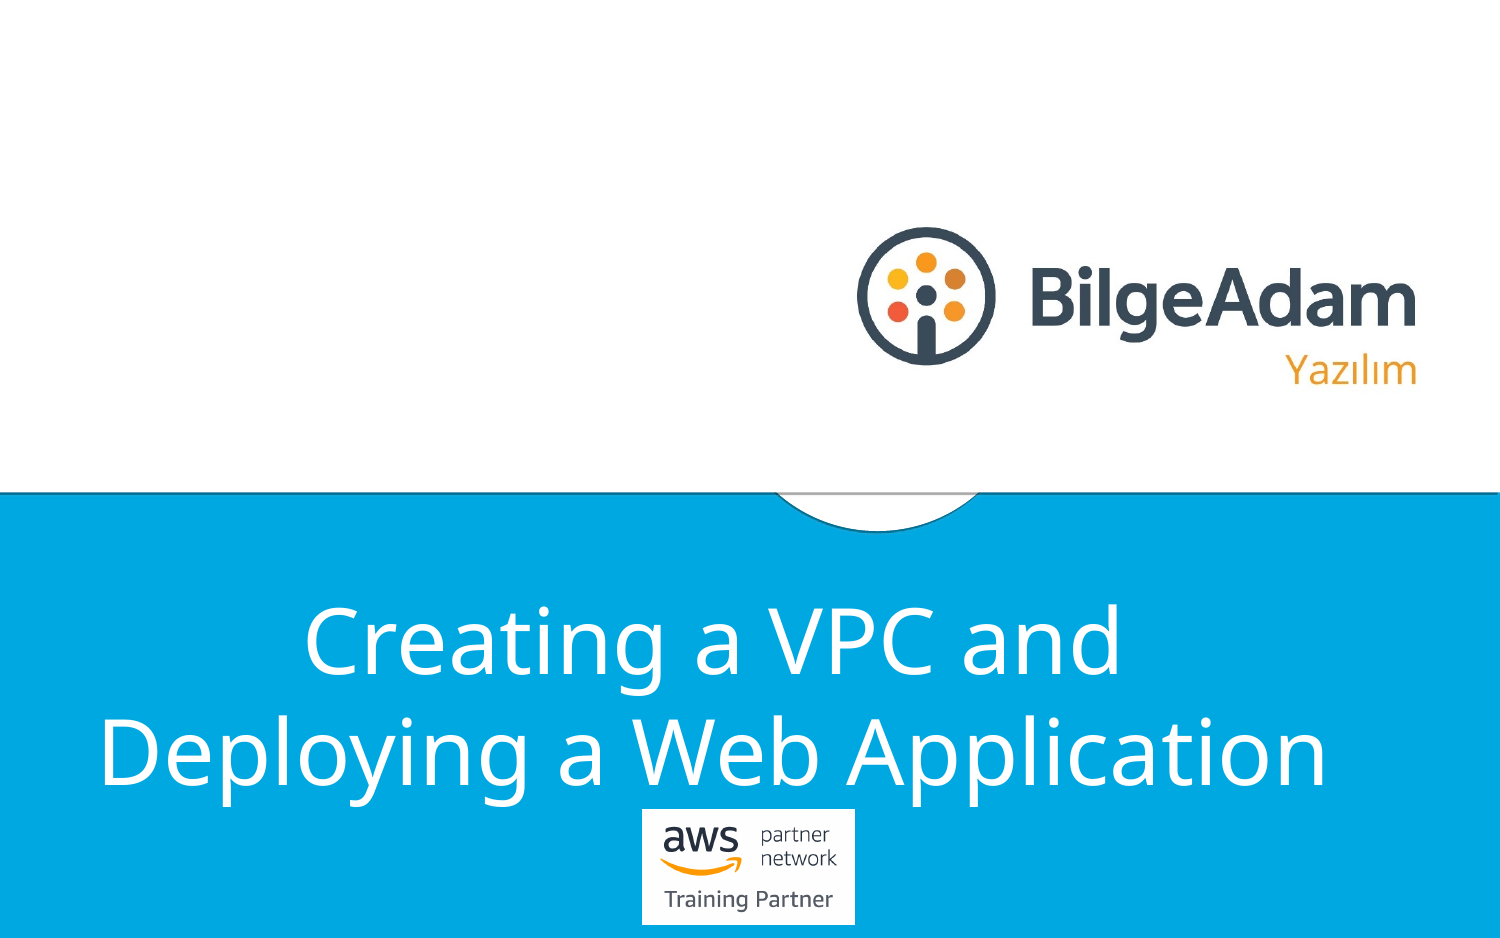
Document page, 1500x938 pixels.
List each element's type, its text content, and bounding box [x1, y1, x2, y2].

picture [820, 119, 1452, 492]
title Creating a VPC and Deploying a Web Application [76, 539, 1352, 847]
picture [643, 810, 854, 924]
